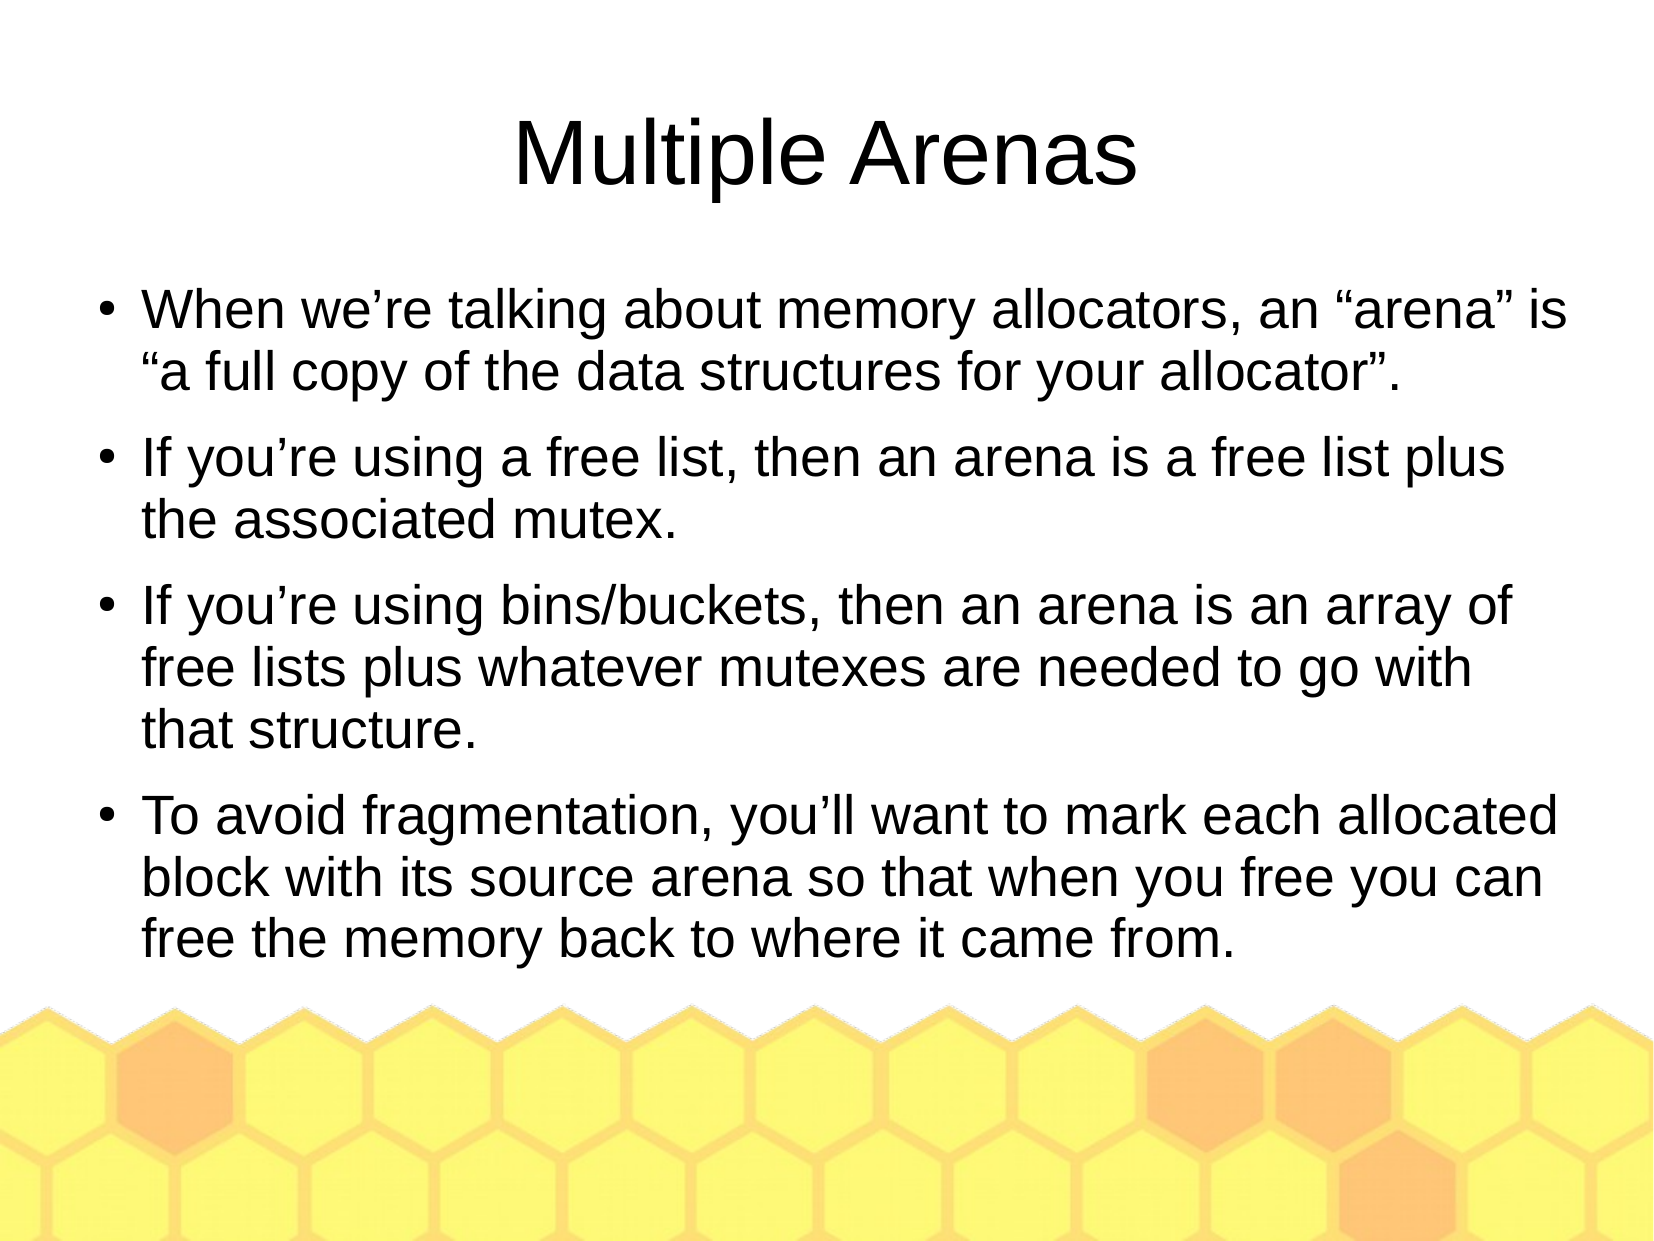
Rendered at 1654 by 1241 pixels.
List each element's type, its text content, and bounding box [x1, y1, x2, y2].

list When we’re talking about memory allocators, an “arena” is “a full copy of the data structures for your allocator”. If you’re using a free list, then an arena is a free list plus the associated mutex. If you’re using bins/buckets, then an arena is an array of free lists plus whatever mutexes are needed to go with that structure. To avoid fragmentation, you’ll want to mark each allocated block with its source arena so that when you free you can free the memory back to where it came from. [82, 278, 1571, 998]
title Multiple Arenas [82, 49, 1571, 257]
picture [0, 1001, 1654, 1241]
